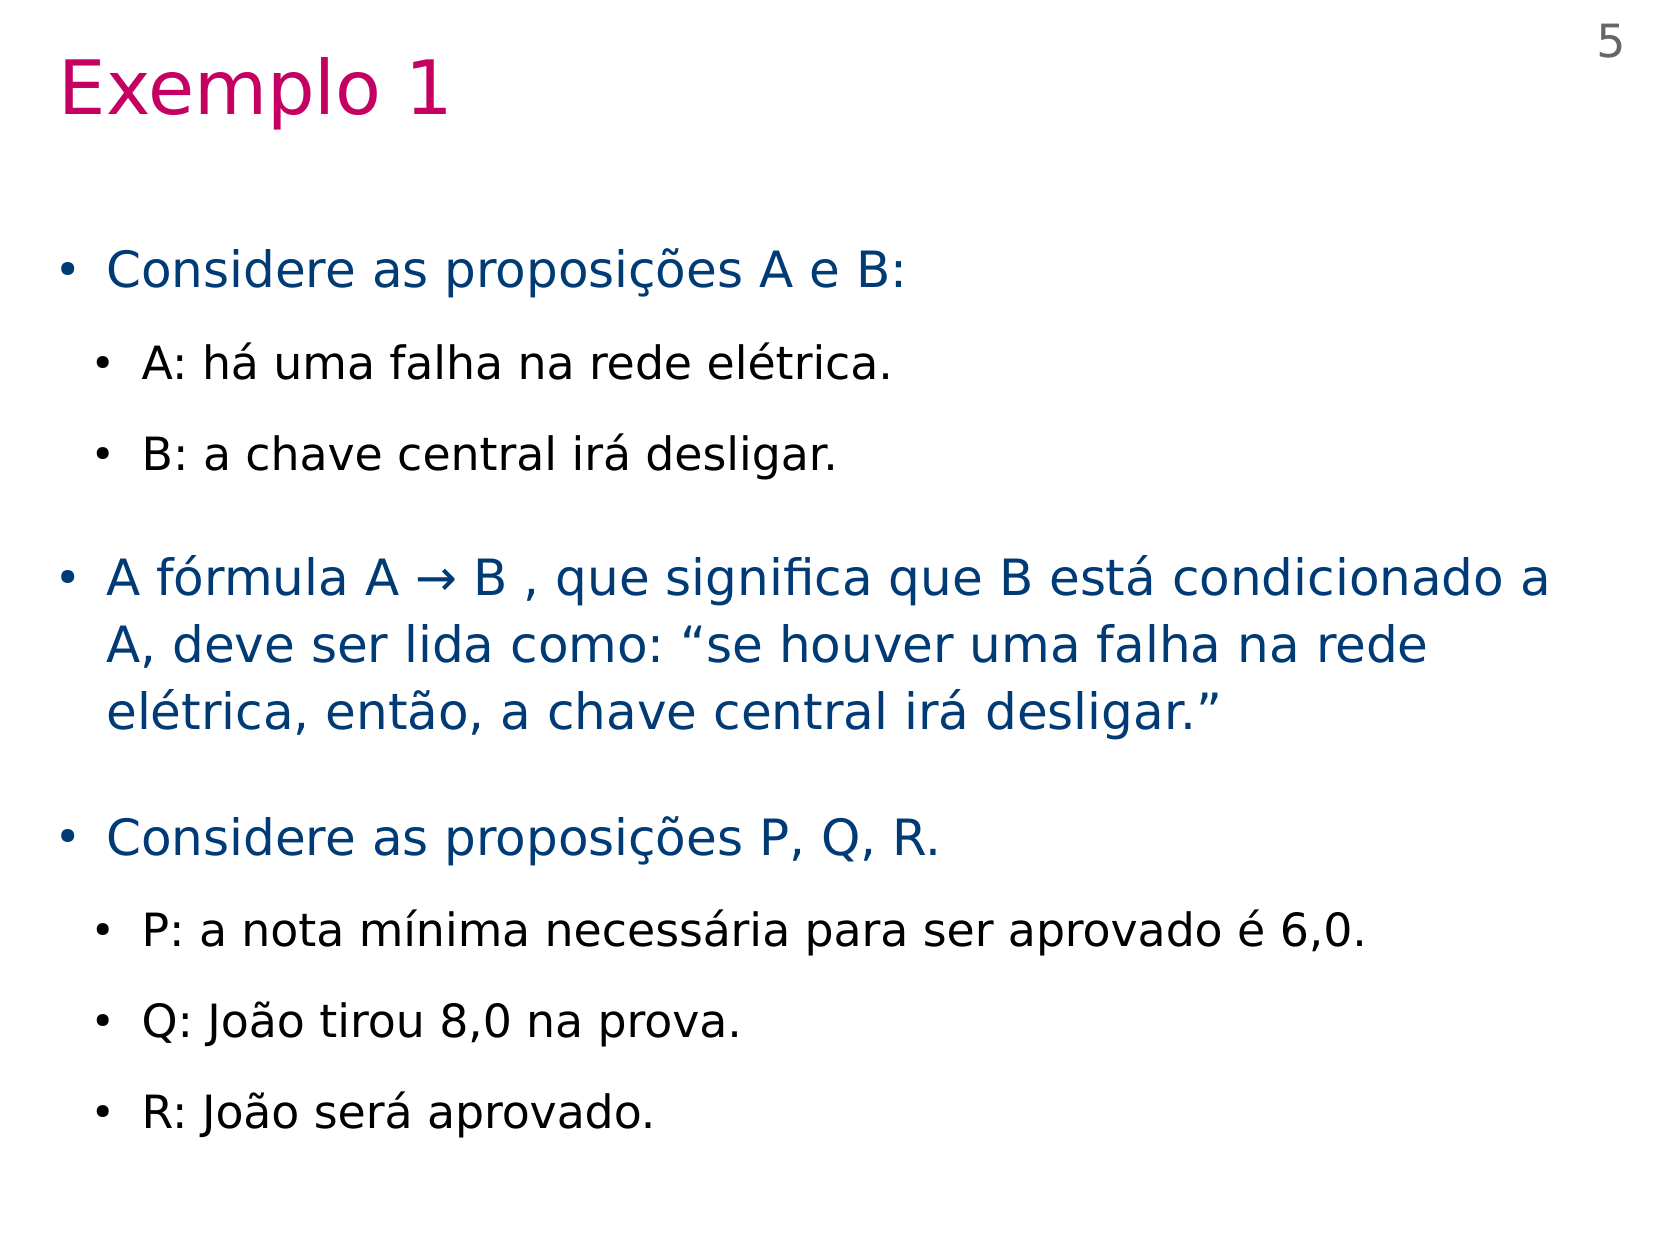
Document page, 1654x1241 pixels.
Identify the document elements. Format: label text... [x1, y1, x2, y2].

list Considere as proposições A e B: A: há uma falha na rede elétrica. B: a chave central irá desligar. A fórmula A → B , que significa que B está condicionado a A, deve ser lida como: “se houver uma falha na rede elétrica, então, a chave central irá desligar.” Considere as proposições P, Q, R. P: a nota mínima necessária para ser aprovado é 6,0. Q: João tirou 8,0 na prova. R: João será aprovado. [59, 232, 1595, 1241]
title Exemplo 1 [59, 29, 1625, 148]
